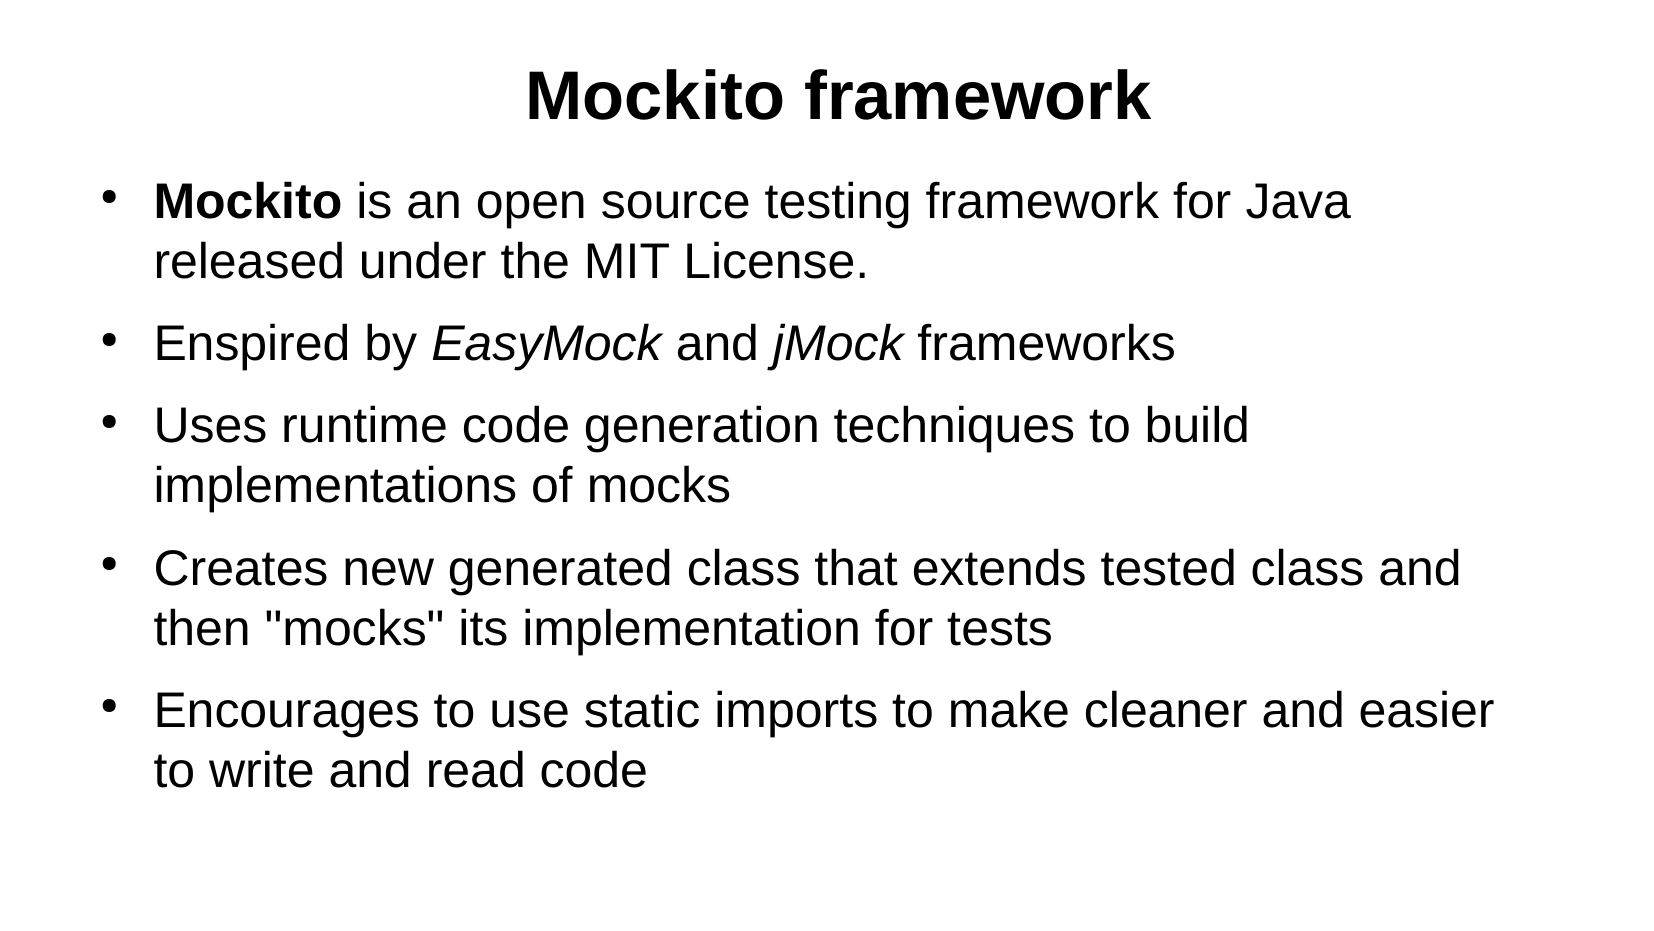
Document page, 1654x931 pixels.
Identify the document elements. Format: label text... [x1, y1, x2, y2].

title Mockito framework [82, 37, 1571, 147]
list Mockito is an open source testing framework for Java released under the MIT License. Enspired by EasyMock and jMock frameworks Uses runtime code generation techniques to build implementations of mocks Creates new generated class that extends tested class and then "mocks" its implementation for tests Encourages to use static imports to make cleaner and easier to write and read code [82, 168, 1538, 889]
